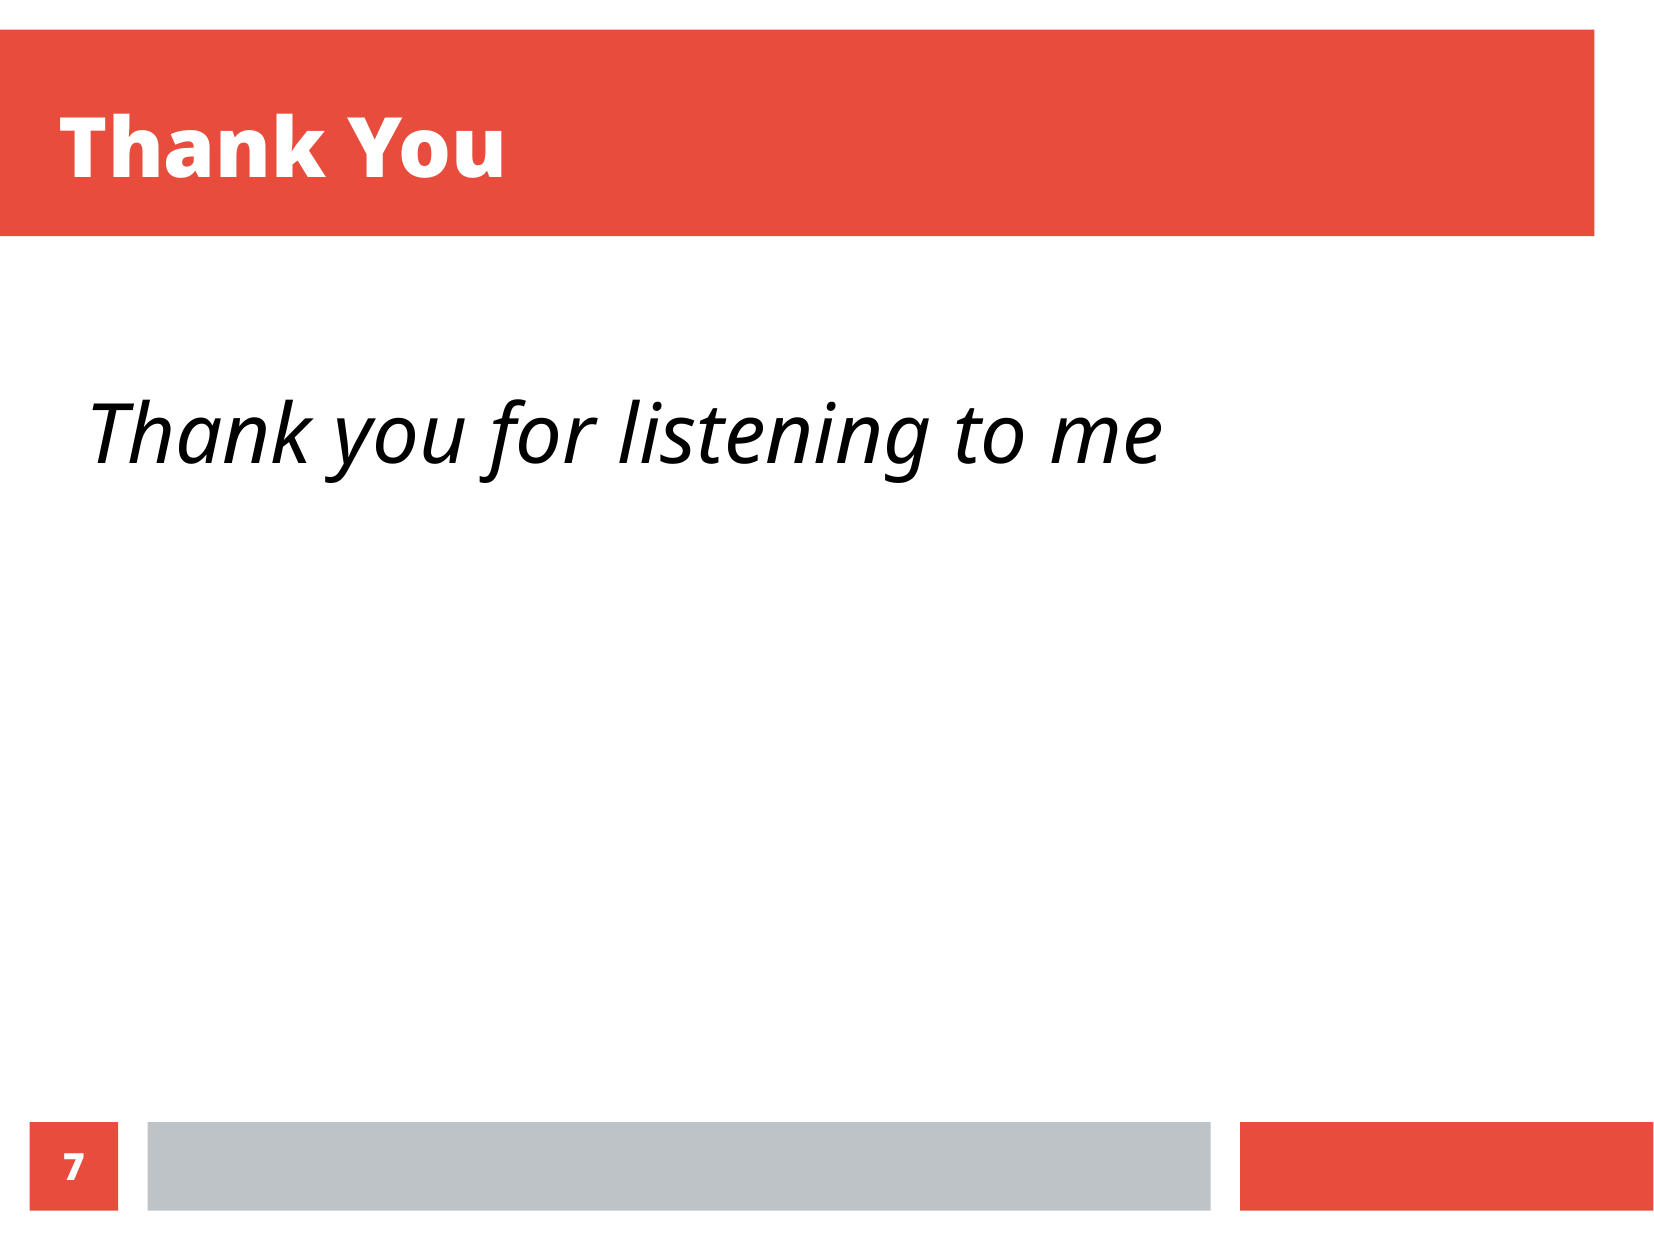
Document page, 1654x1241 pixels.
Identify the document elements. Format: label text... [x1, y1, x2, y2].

title Thank You [59, 59, 1654, 202]
text_box Thank you for listening to me [70, 366, 1524, 638]
